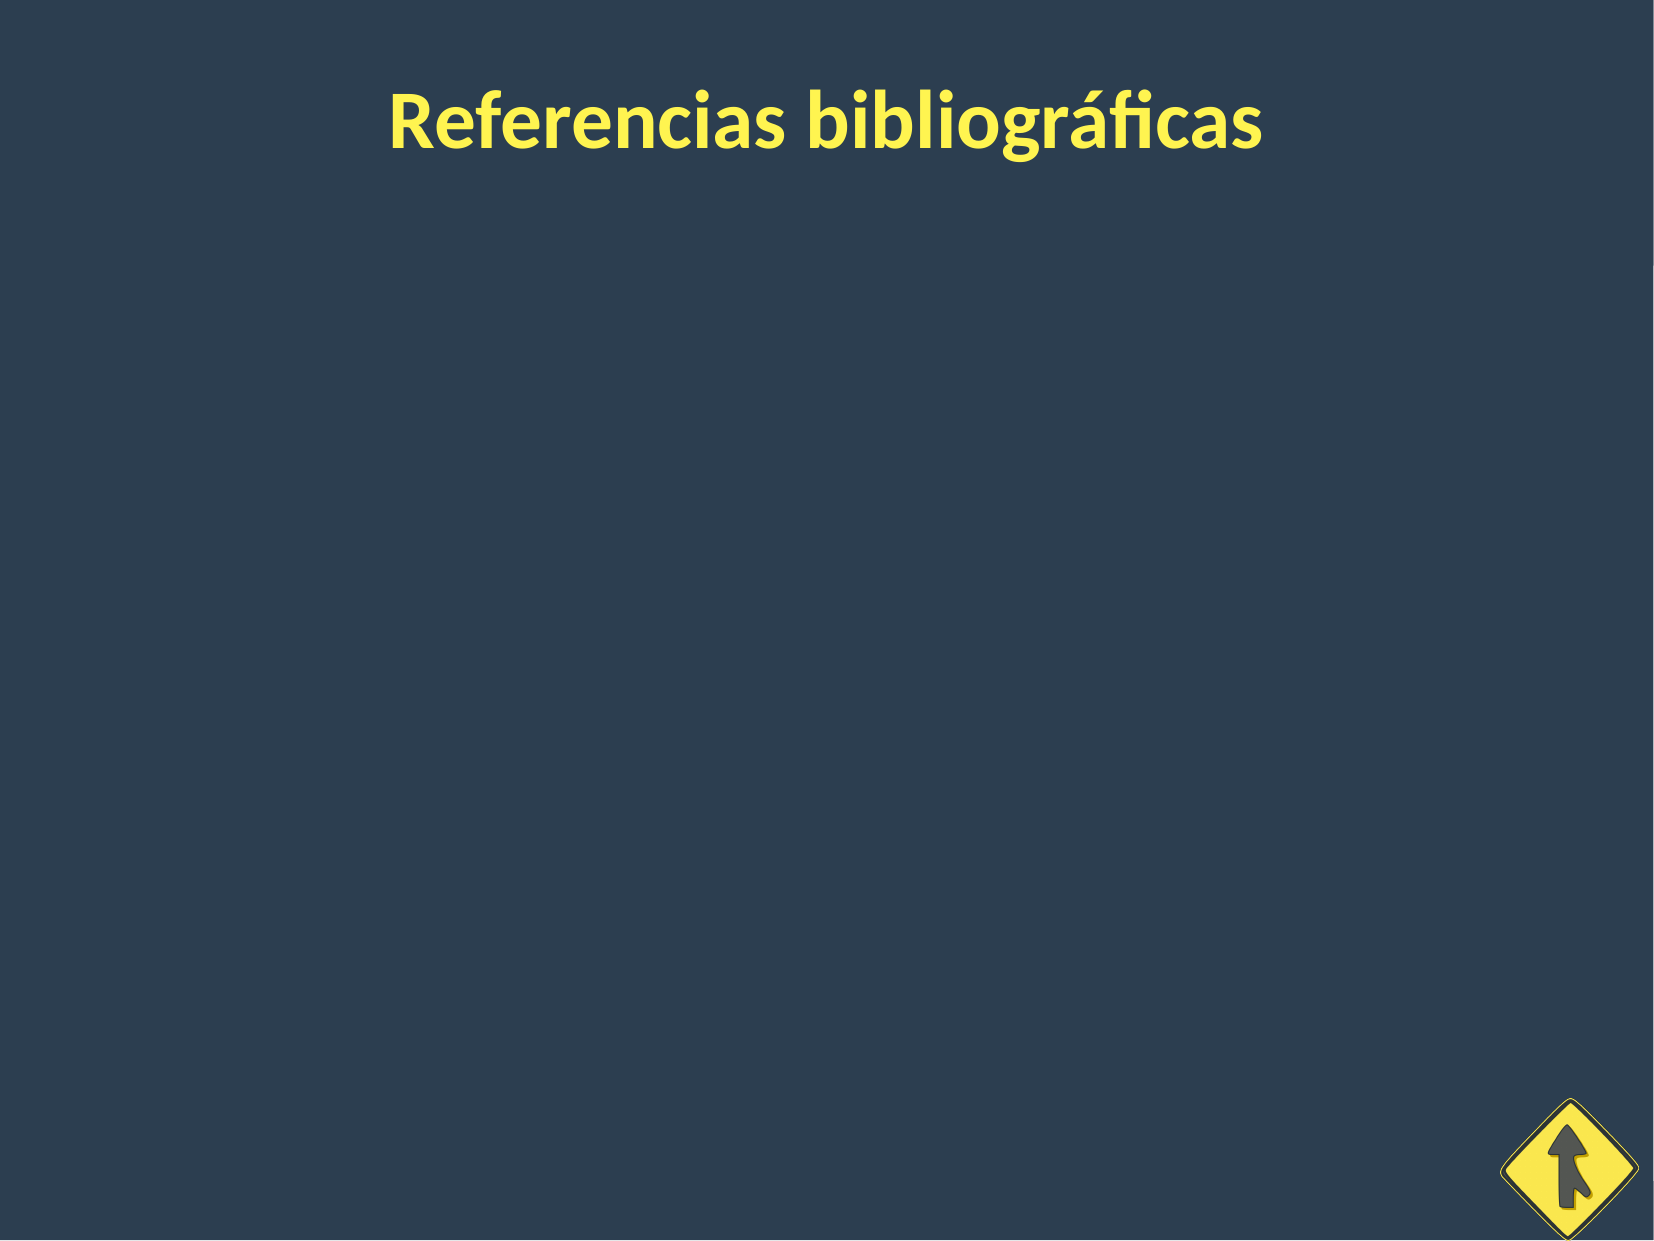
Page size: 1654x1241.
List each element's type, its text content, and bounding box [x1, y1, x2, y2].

picture [1500, 1098, 1639, 1241]
title Referencias bibliográficas [59, 49, 1595, 207]
